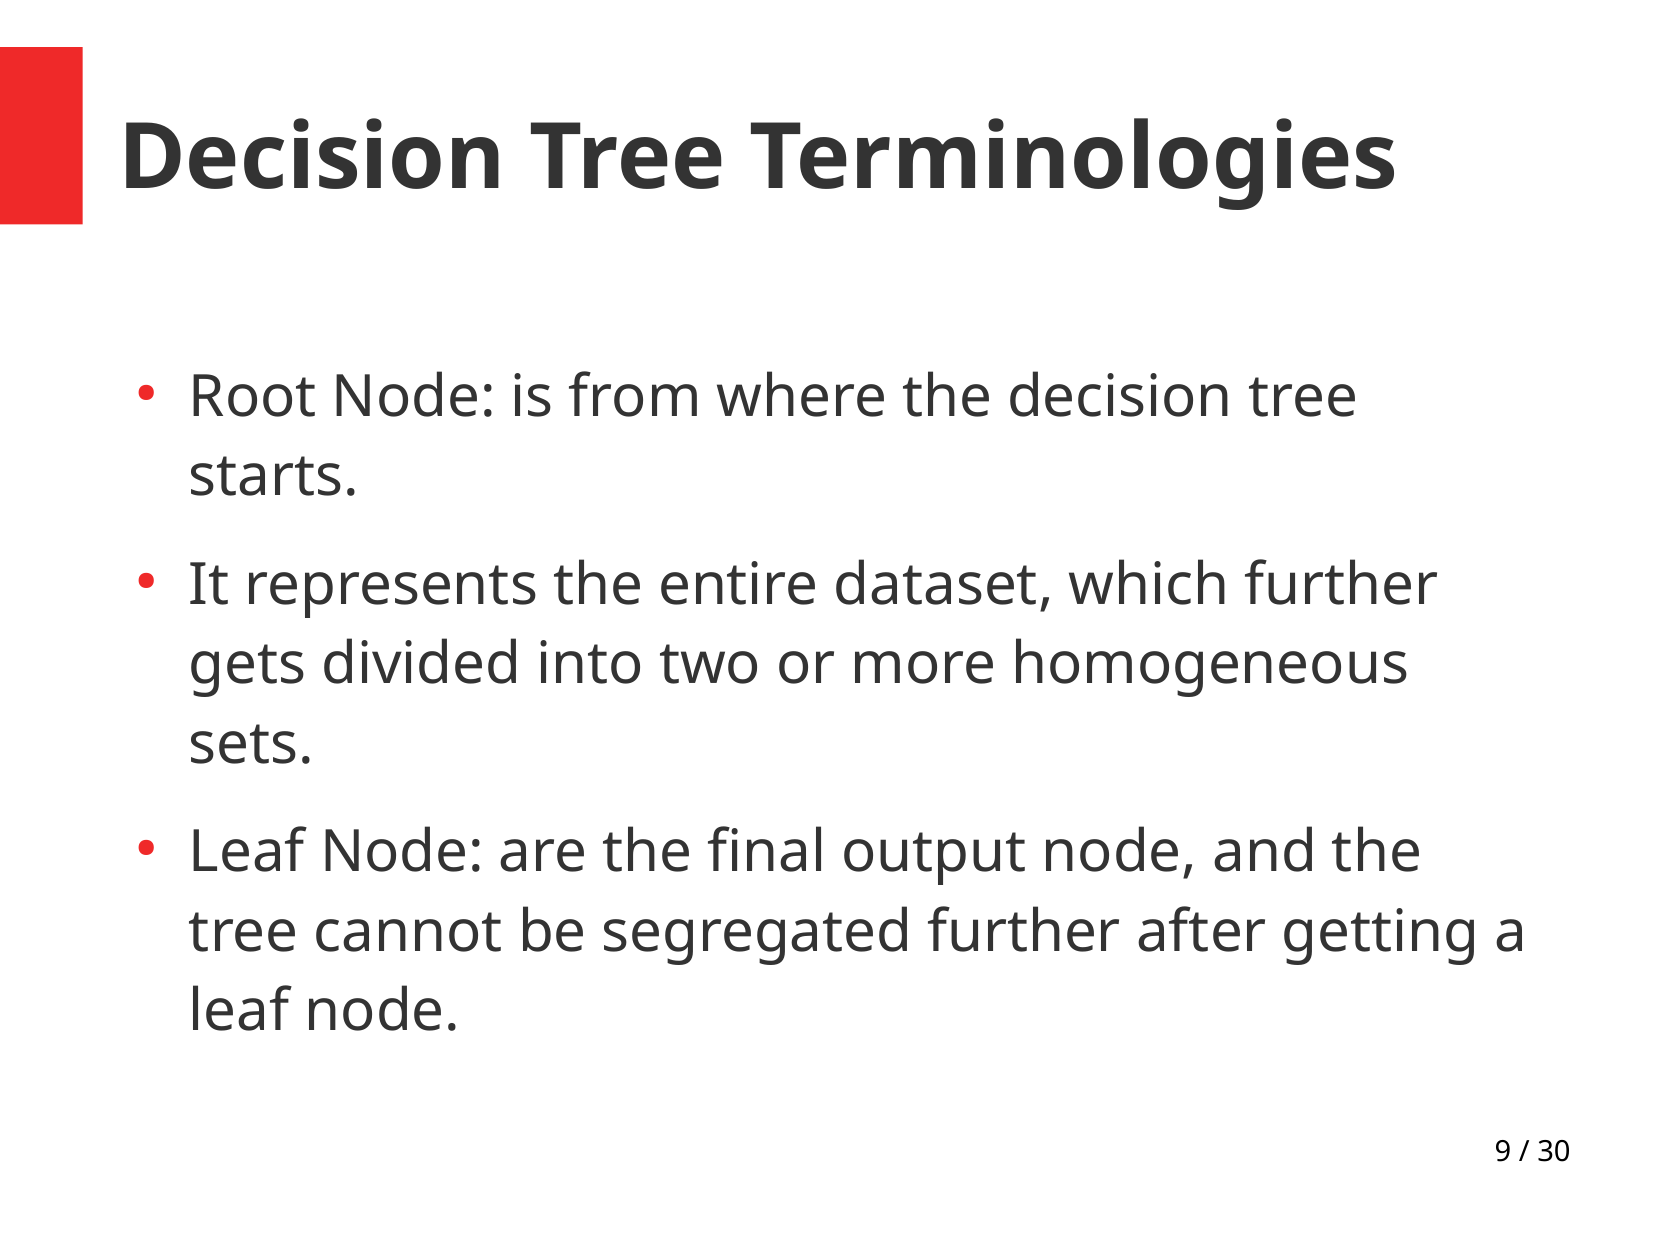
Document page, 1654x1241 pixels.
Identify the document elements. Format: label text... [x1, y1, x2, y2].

list Root Node: is from where the decision tree starts. It represents the entire dataset, which further gets divided into two or more homogeneous sets. Leaf Node: are the final output node, and the tree cannot be segregated further after getting a leaf node. [118, 354, 1536, 1074]
title Decision Tree Terminologies [118, 49, 1571, 257]
